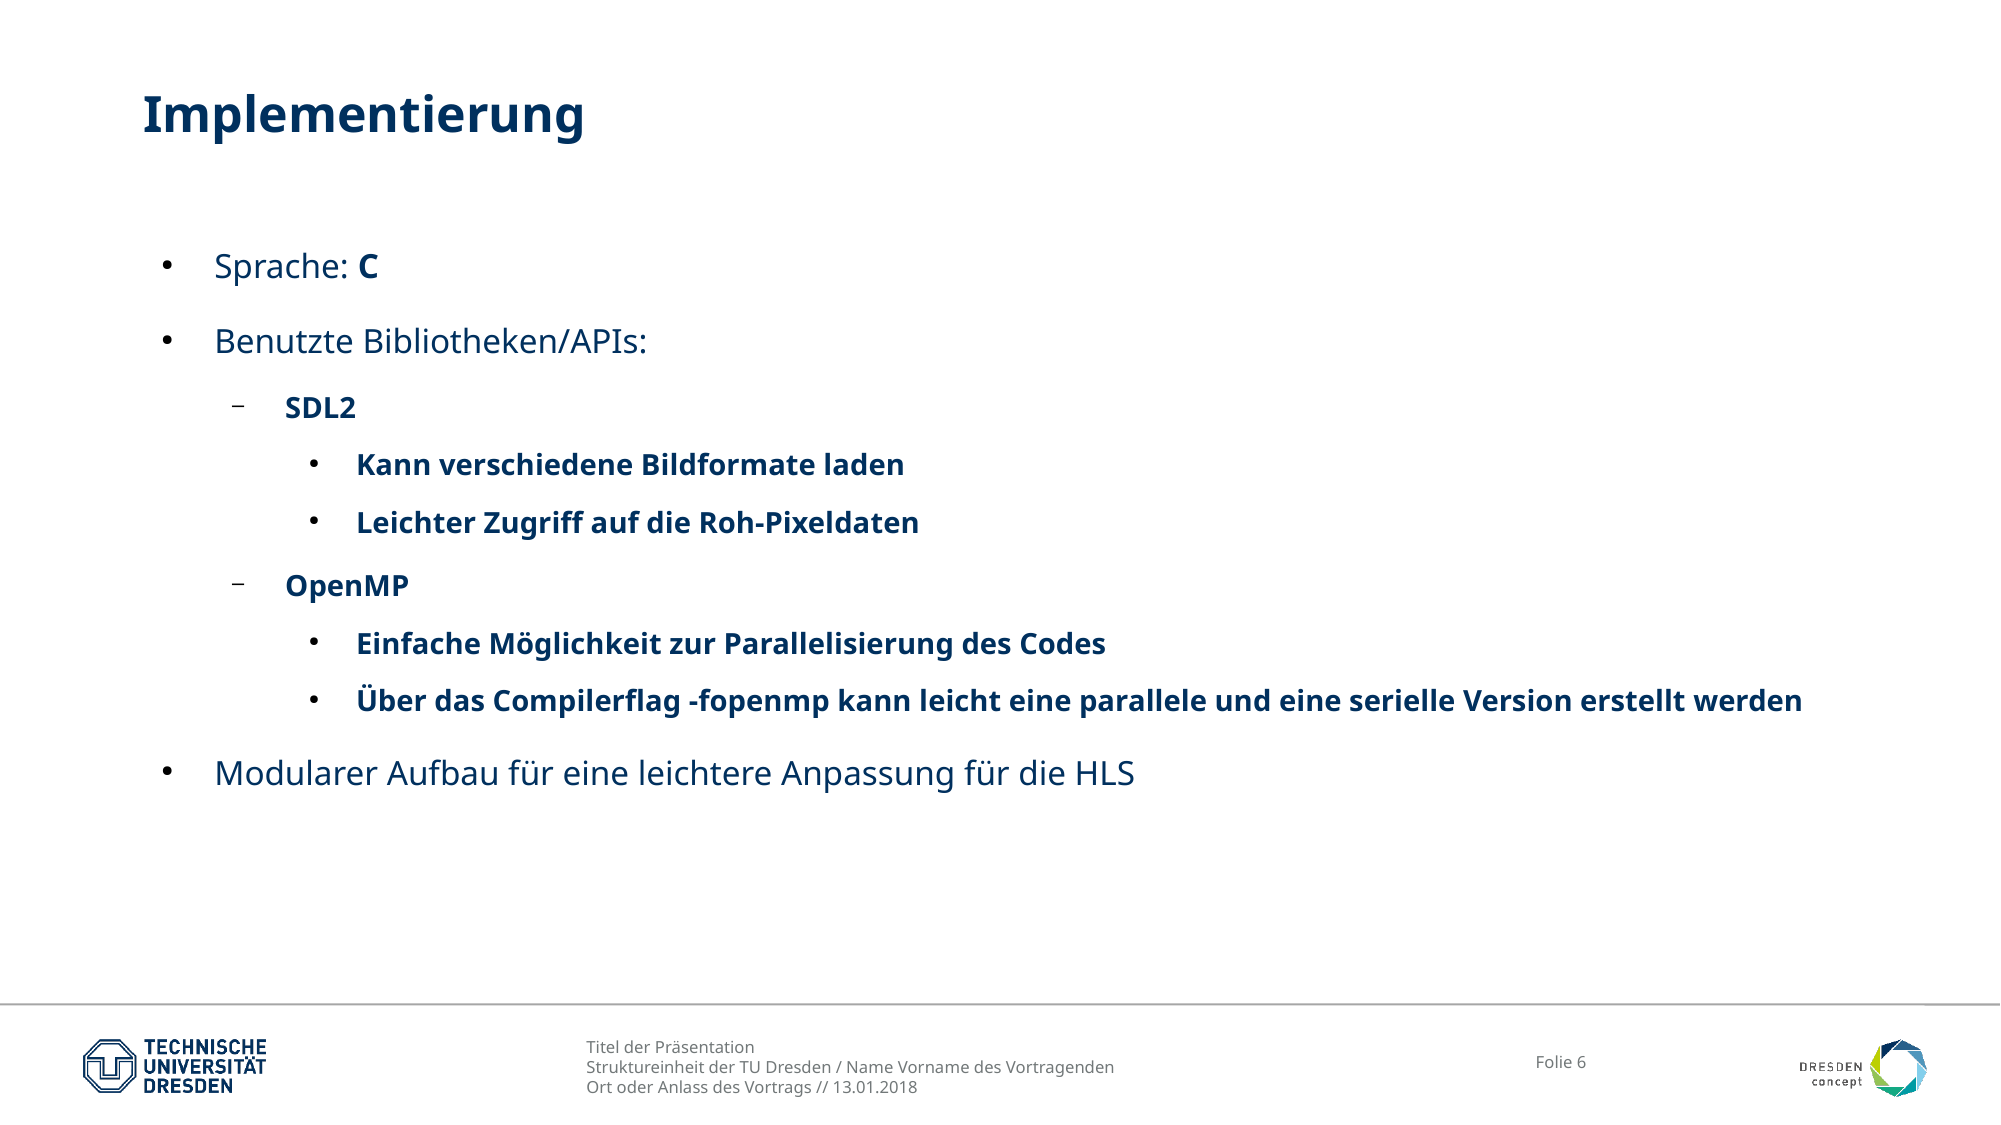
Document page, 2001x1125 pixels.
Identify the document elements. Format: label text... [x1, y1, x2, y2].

title Implementierung [143, 56, 1880, 169]
picture [83, 1039, 266, 1093]
list Sprache: C Benutzte Bibliotheken/APIs: SDL2 Kann verschiedene Bildformate laden Leichter Zugriff auf die Roh-Pixeldaten OpenMP Einfache Möglichkeit zur Parallelisierung des Codes Über das Compilerflag -fopenmp kann leicht eine parallele und eine serielle Version erstellt werden Modularer Aufbau für eine leichtere Anpassung für die HLS [143, 243, 1880, 957]
picture [1800, 1039, 1927, 1097]
